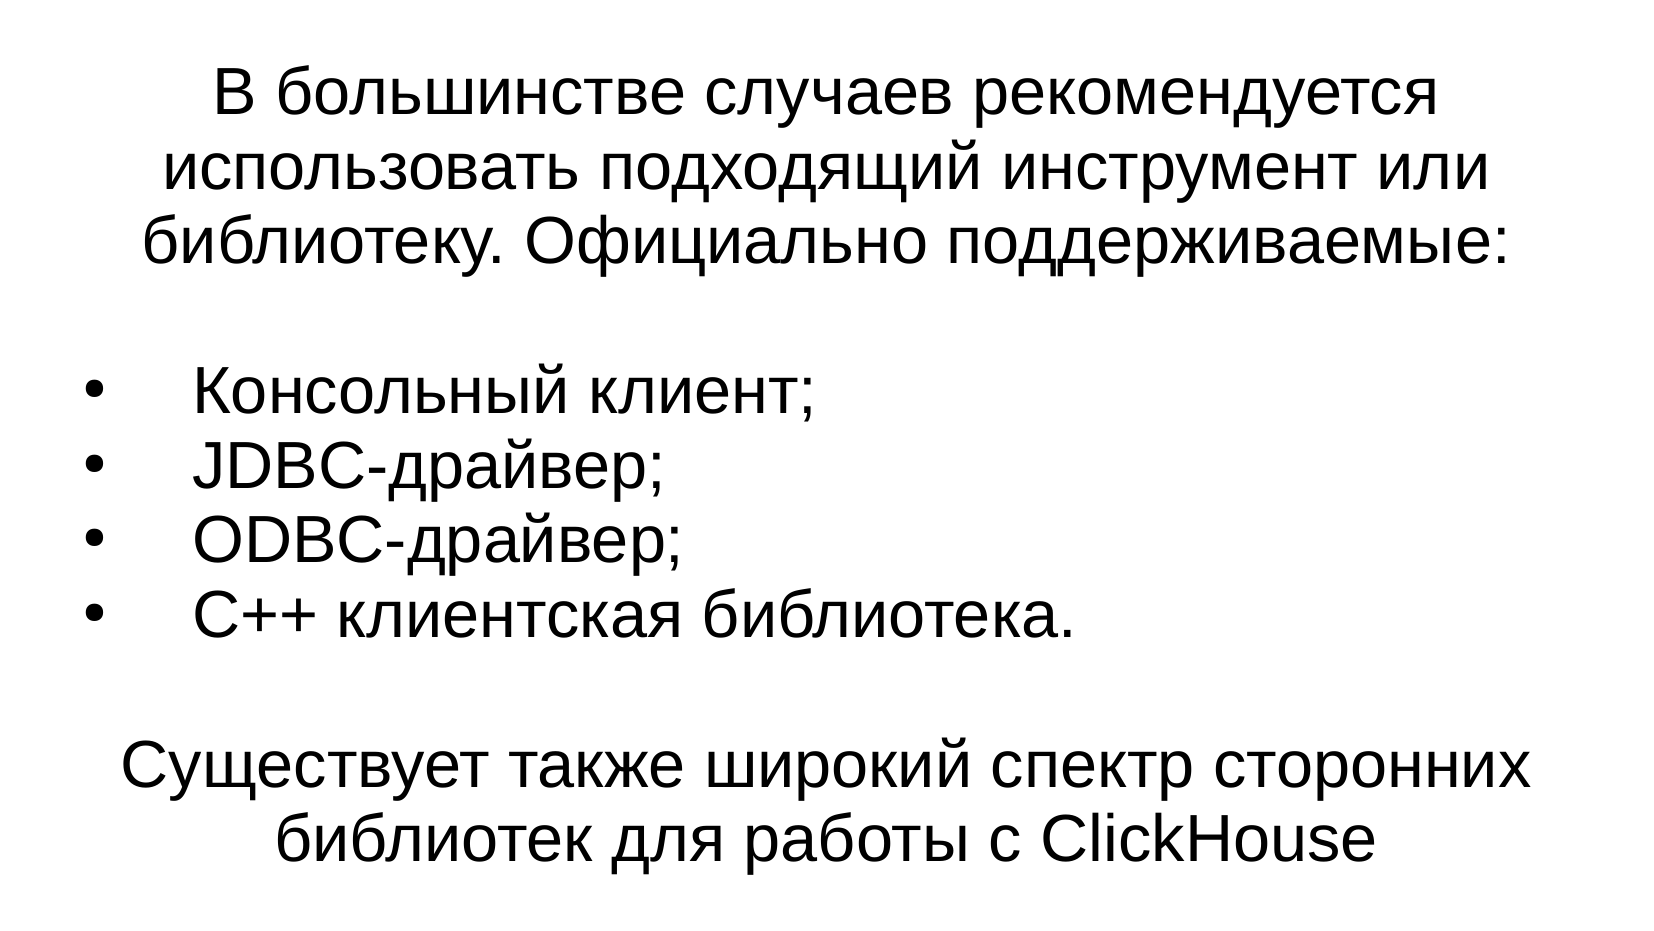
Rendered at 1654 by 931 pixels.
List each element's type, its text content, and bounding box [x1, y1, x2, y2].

subtitle В большинстве случаев рекомендуется использовать подходящий инструмент или библиотеку. Официально поддерживаемые: Консольный клиент; JDBC-драйвер; ODBC-драйвер; C++ клиентская библиотека. Существует также широкий спектр сторонних библиотек для работы с ClickHouse [82, 53, 1571, 877]
